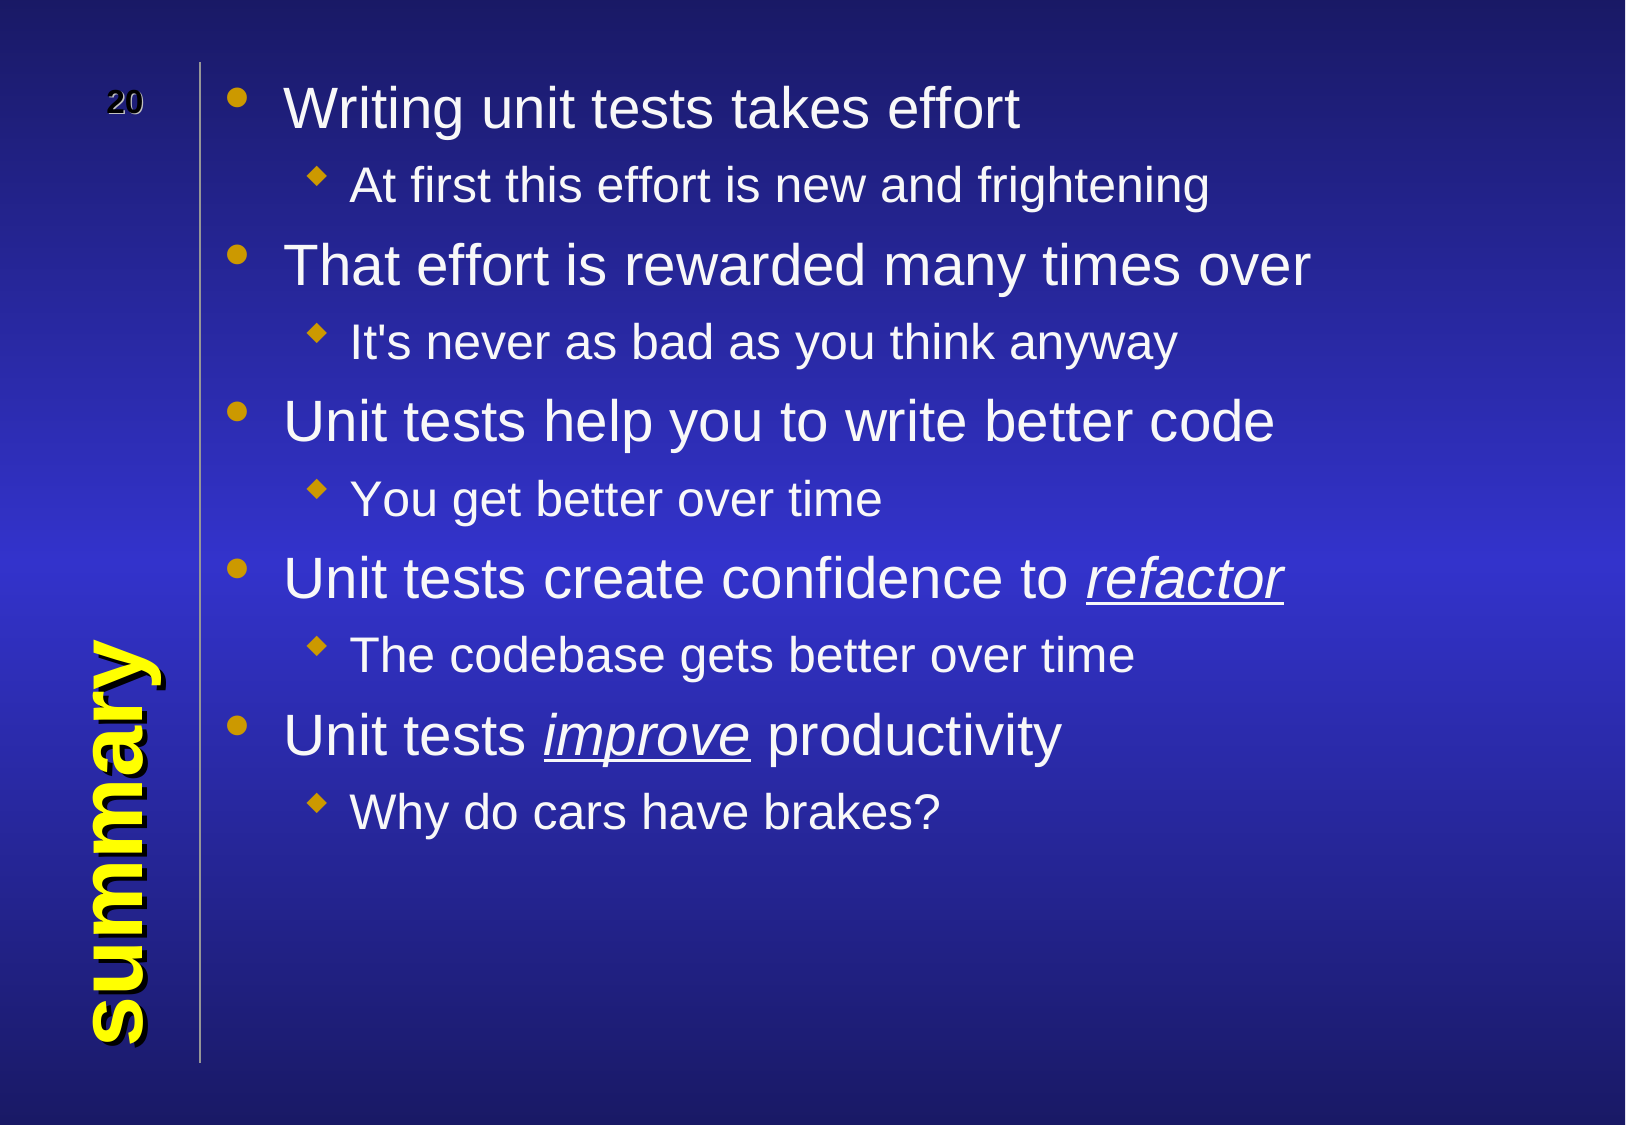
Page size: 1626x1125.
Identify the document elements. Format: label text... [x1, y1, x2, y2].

text_box Writing unit tests takes effort At first this effort is new and frightening That effort is rewarded many times over It's never as bad as you think anyway Unit tests help you to write better code You get better over time Unit tests create confidence to refactor The codebase gets better over time Unit tests improve productivity Why do cars have brakes? [212, 62, 1550, 1063]
title summary [37, 162, 176, 1063]
